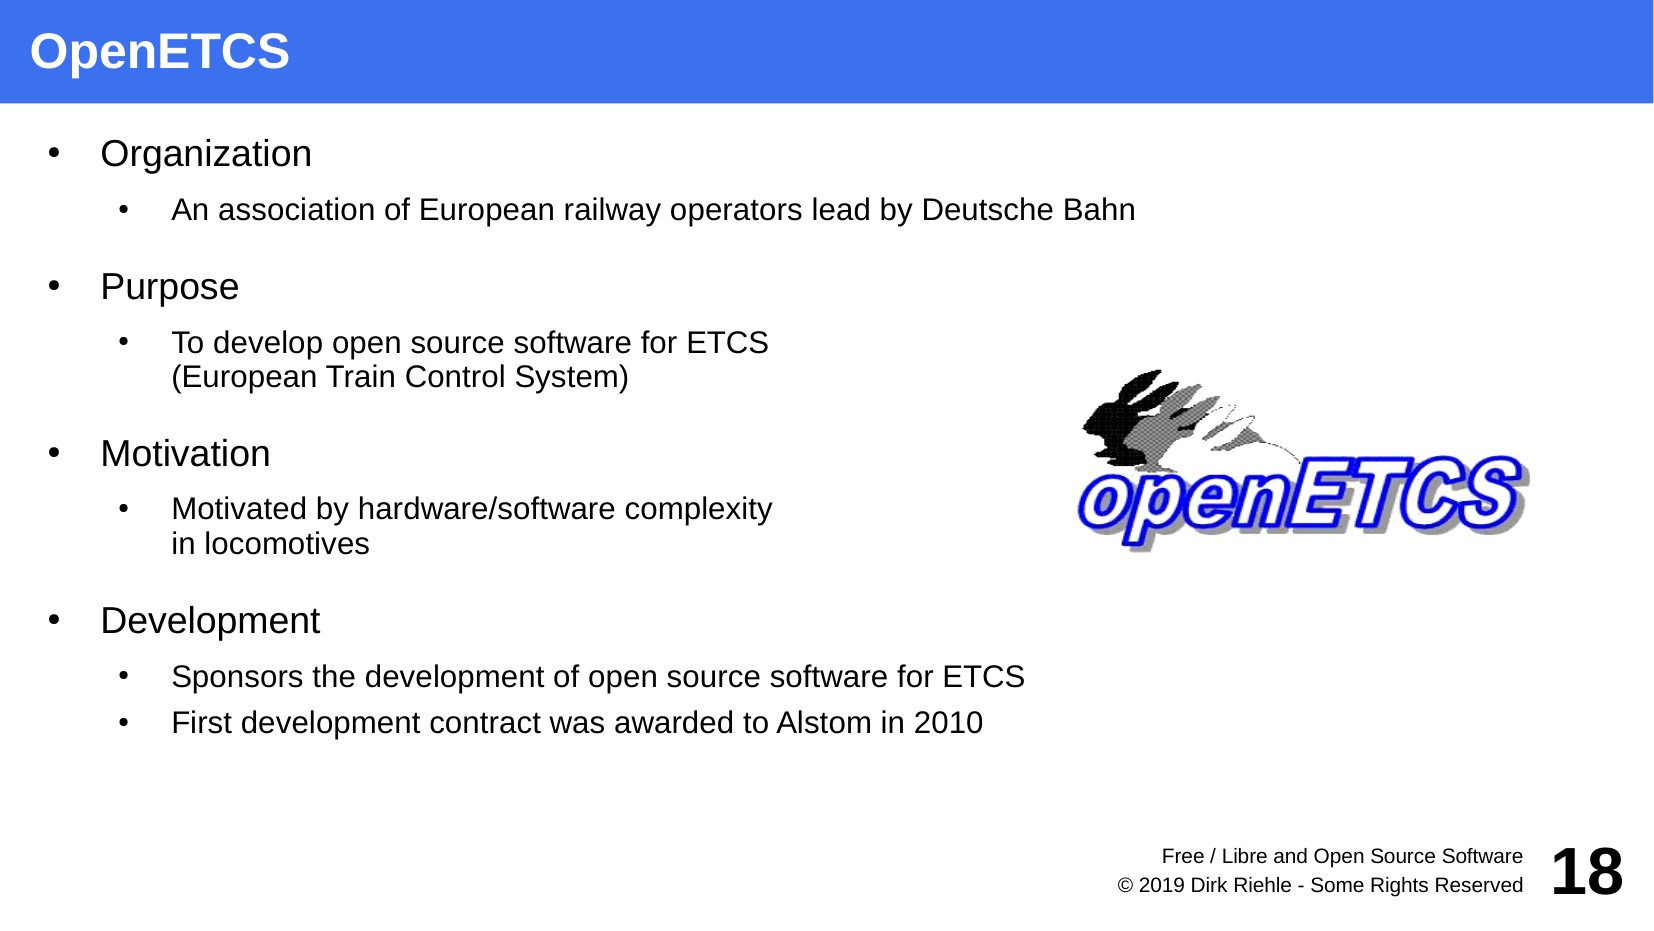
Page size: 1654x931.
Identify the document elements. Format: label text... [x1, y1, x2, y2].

list Organization An association of European railway operators lead by Deutsche Bahn Purpose To develop open source software for ETCS (European Train Control System) Motivation Motivated by hardware/software complexity in locomotives Development Sponsors the development of open source software for ETCS First development contract was awarded to Alstom in 2010 [29, 132, 1625, 813]
picture [1062, 291, 1536, 639]
title OpenETCS [0, 0, 1654, 104]
